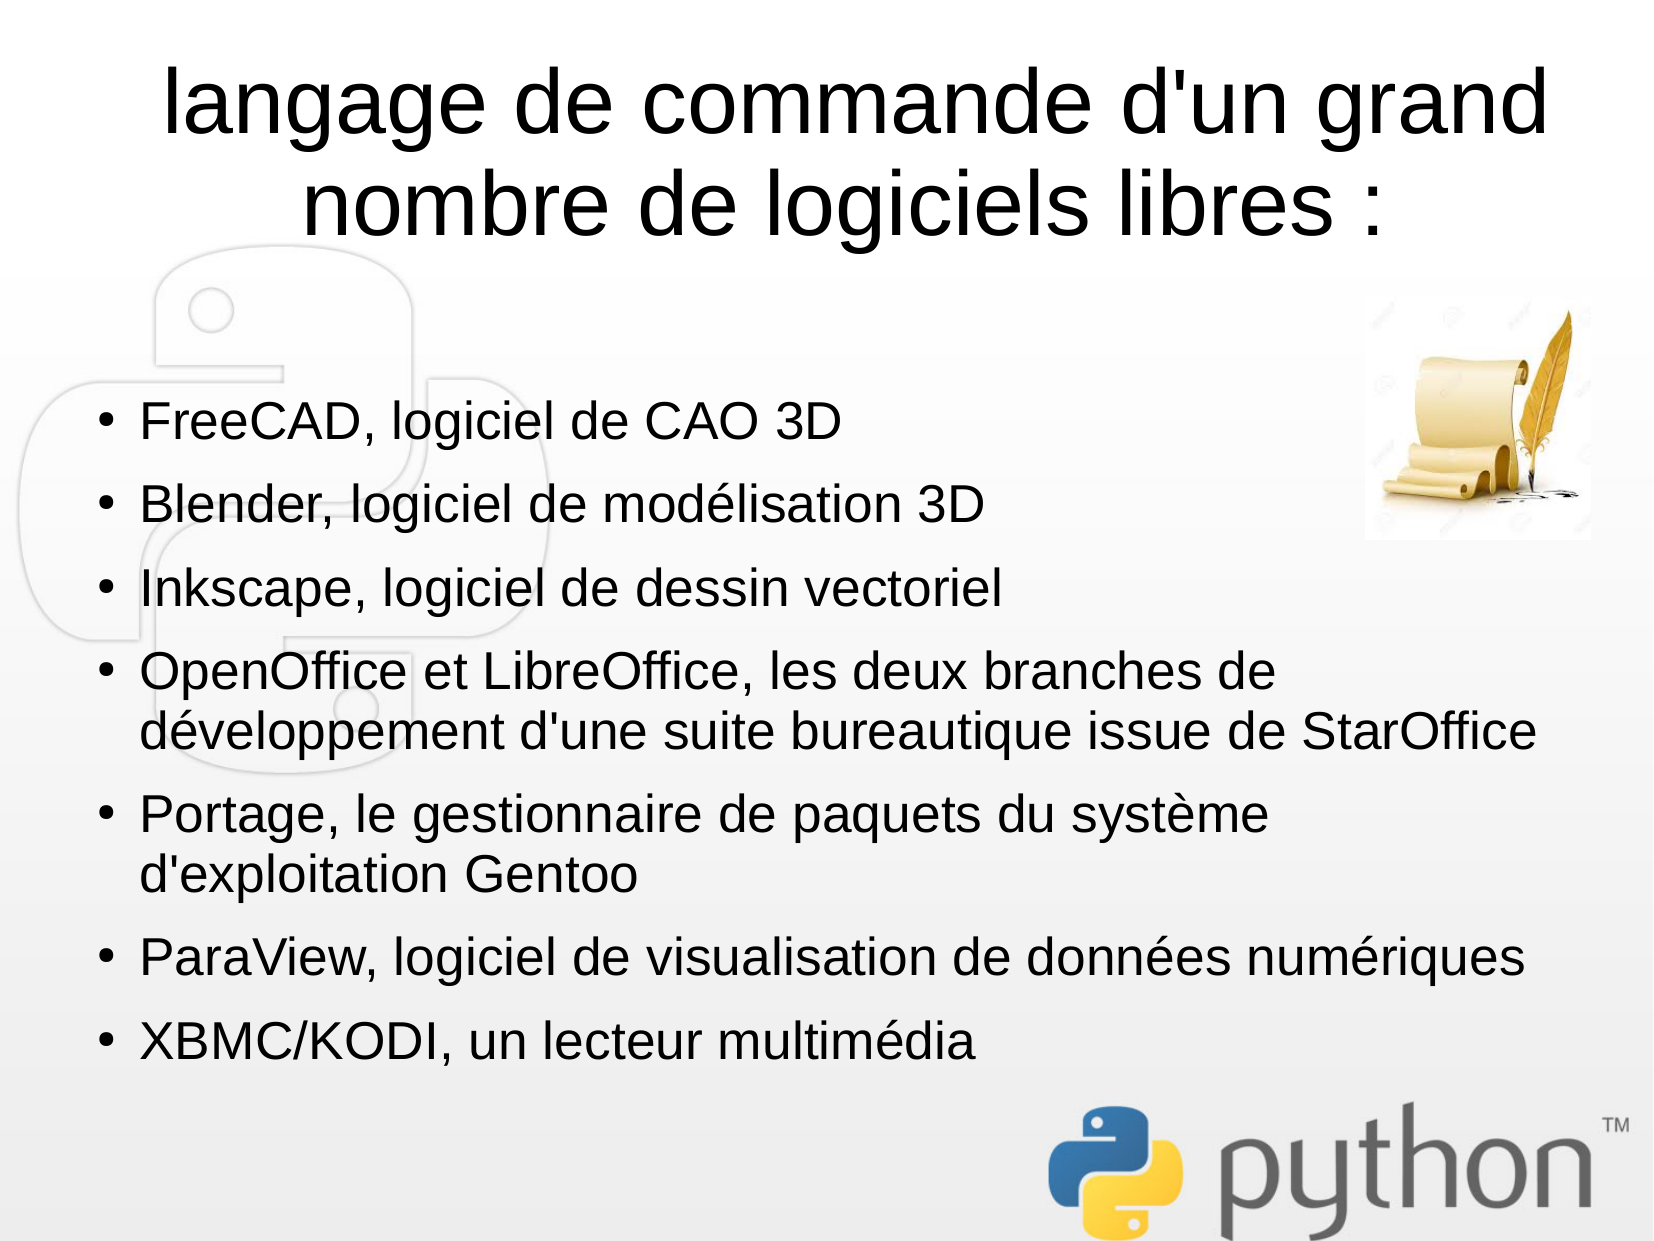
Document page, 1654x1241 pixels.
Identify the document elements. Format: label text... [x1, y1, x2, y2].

list FreeCAD, logiciel de CAO 3D Blender, logiciel de modélisation 3D Inkscape, logiciel de dessin vectoriel OpenOffice et LibreOffice, les deux branches de développement d'une suite bureautique issue de StarOffice Portage, le gestionnaire de paquets du système d'exploitation Gentoo ParaView, logiciel de visualisation de données numériques XBMC/KODI, un lecteur multimédia [82, 390, 1571, 1111]
title langage de commande d'un grand nombre de logiciels libres : [82, 49, 1571, 257]
picture [0, 226, 1654, 1241]
